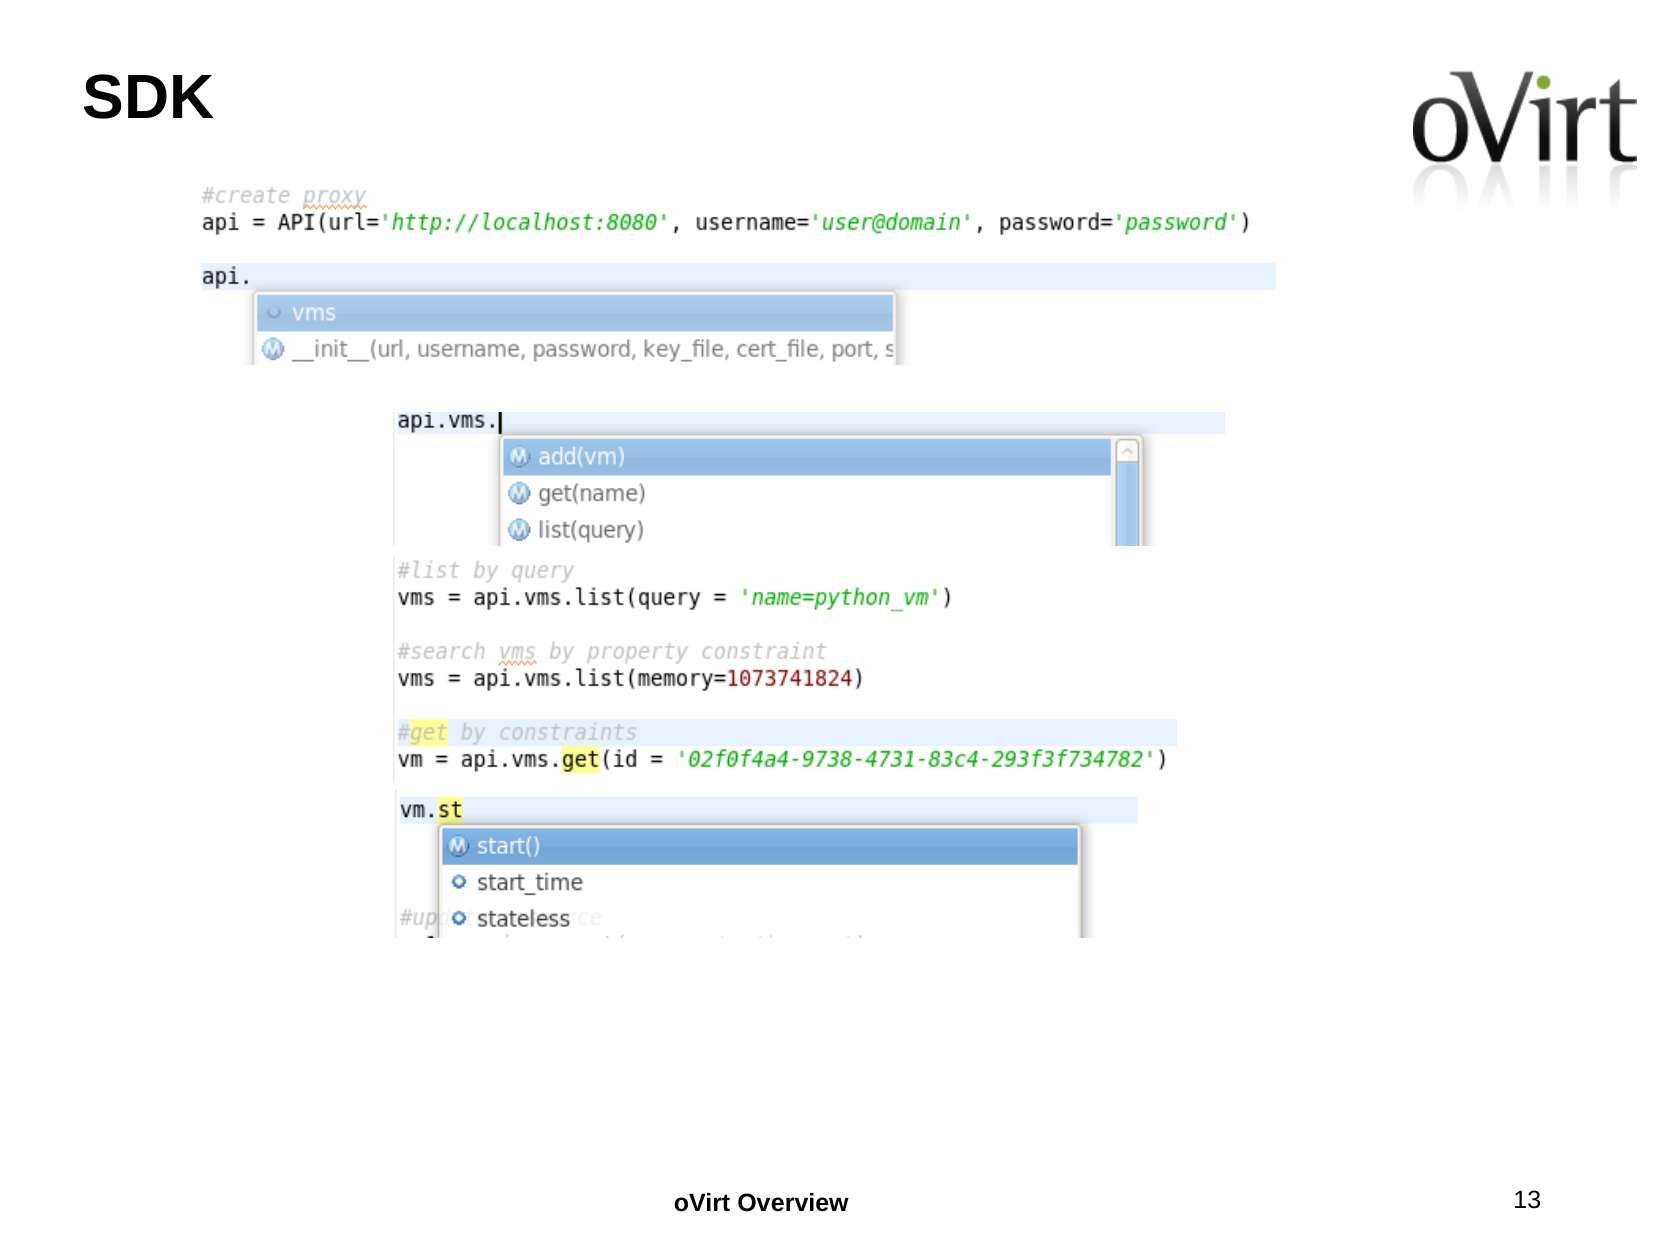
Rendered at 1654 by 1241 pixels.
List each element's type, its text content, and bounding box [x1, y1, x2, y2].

picture [1571, 63, 1637, 212]
picture [393, 412, 1225, 546]
title SDK [82, 37, 1571, 226]
picture [389, 789, 1138, 938]
picture [393, 556, 1177, 783]
picture [199, 181, 1276, 365]
